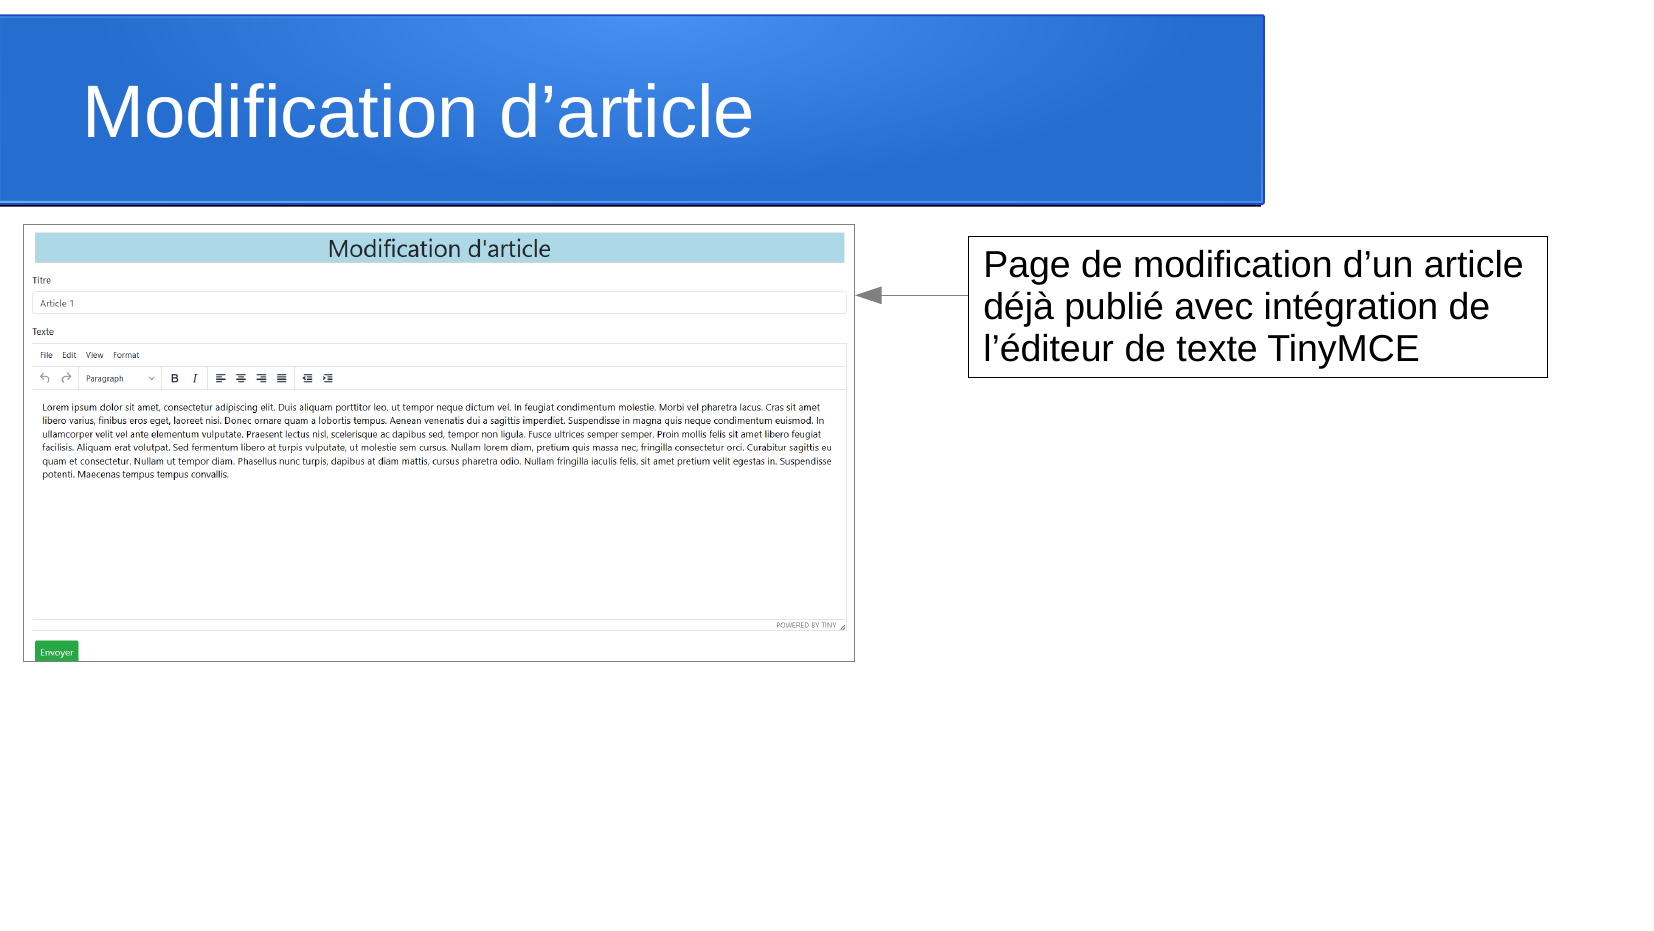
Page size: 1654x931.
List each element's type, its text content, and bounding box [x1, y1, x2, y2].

title Modification d’article [82, 35, 1235, 189]
text_box Page de modification d’un article déjà publié avec intégration de l’éditeur de texte TinyMCE [968, 236, 1548, 378]
picture [23, 224, 855, 662]
